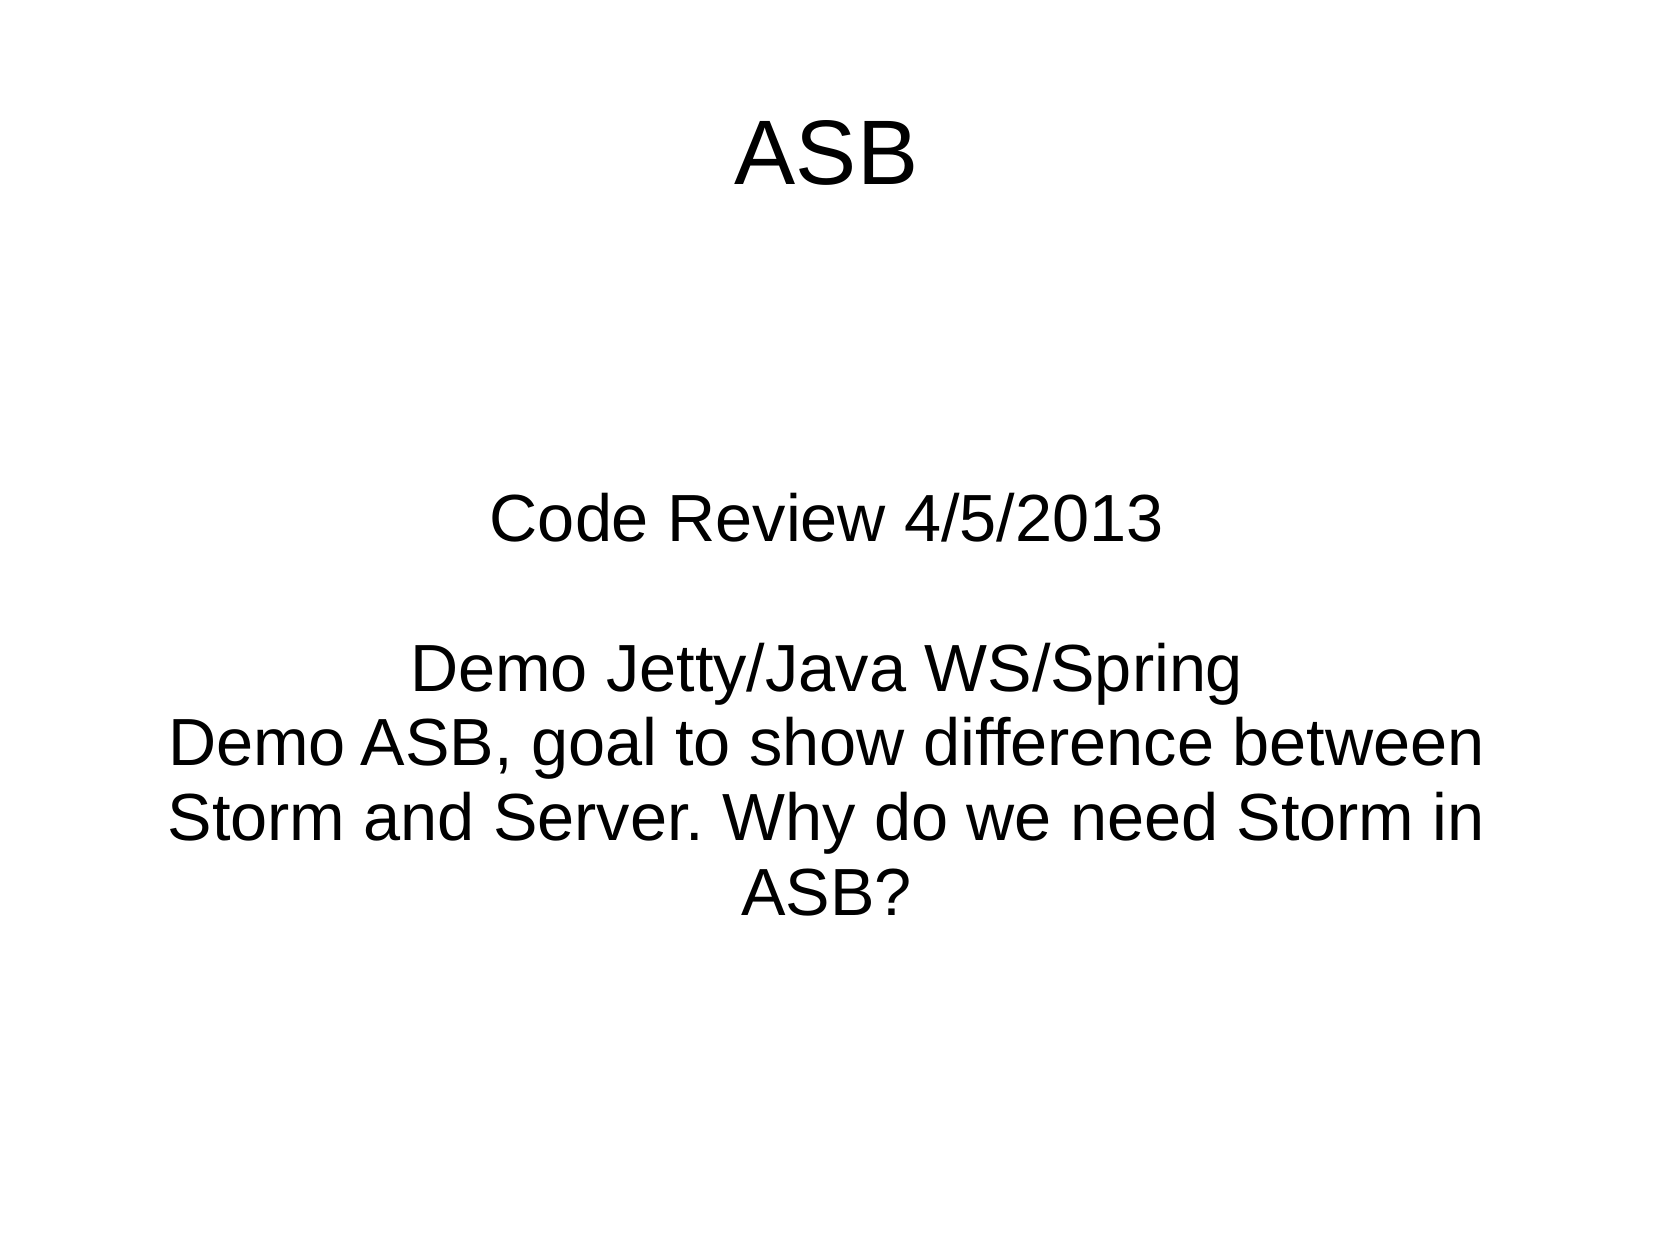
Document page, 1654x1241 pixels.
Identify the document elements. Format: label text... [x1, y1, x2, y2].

title ASB [82, 49, 1571, 257]
subtitle Code Review 4/5/2013 Demo Jetty/Java WS/Spring Demo ASB, goal to show difference between Storm and Server. Why do we need Storm in ASB? [82, 296, 1571, 1115]
